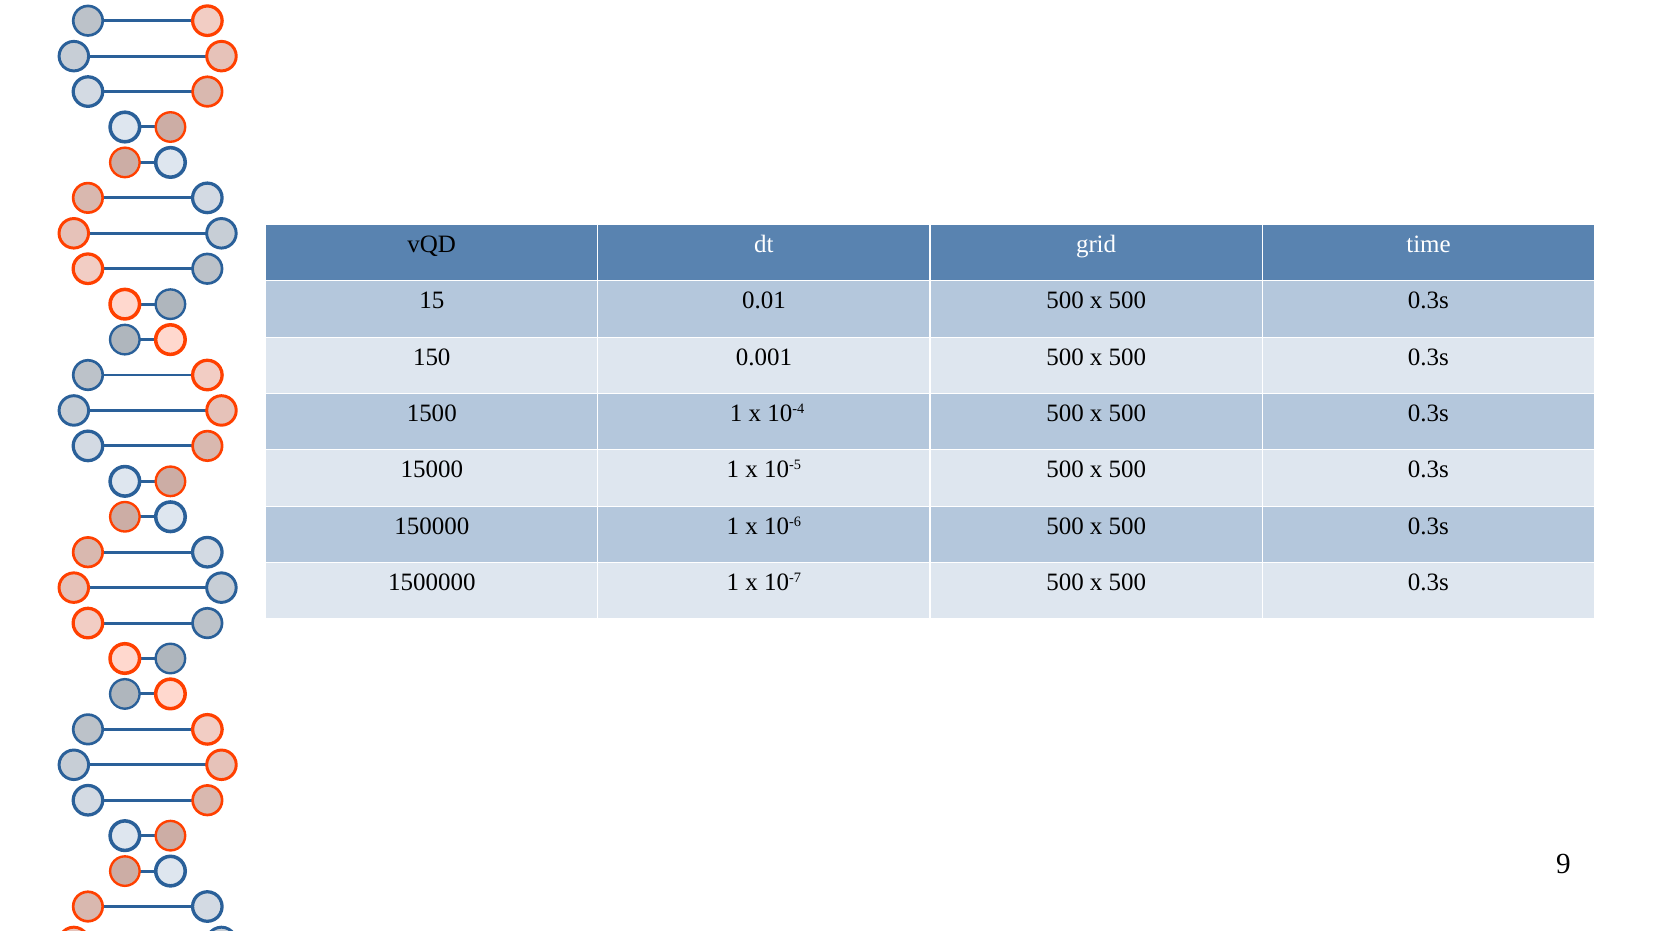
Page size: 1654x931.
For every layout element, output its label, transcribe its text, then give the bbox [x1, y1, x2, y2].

table_cell 500 x 500 [931, 281, 1262, 337]
table_cell 0.3s [1263, 394, 1594, 449]
table_cell 1500 [266, 394, 597, 449]
table_cell 15000 [266, 450, 597, 506]
table_header dt [598, 225, 929, 280]
table_cell 0.001 [598, 338, 929, 393]
table_cell 0.3s [1263, 563, 1594, 618]
table_cell 500 x 500 [931, 394, 1262, 449]
table_cell 0.01 [598, 281, 929, 337]
table_cell 500 x 500 [931, 338, 1262, 393]
table_cell 0.3s [1263, 338, 1594, 393]
table_cell 150 [266, 338, 597, 393]
table_header grid [931, 225, 1262, 280]
table_header vQD [266, 225, 597, 280]
table_cell 0.3s [1263, 507, 1594, 562]
table_cell 500 x 500 [931, 450, 1262, 506]
table_cell 1 x 10-6 [598, 507, 929, 562]
table_cell 1500000 [266, 563, 597, 618]
table_cell 150000 [266, 507, 597, 562]
table_cell 15 [266, 281, 597, 337]
table_header time [1263, 225, 1594, 280]
table_cell 0.3s [1263, 281, 1594, 337]
table_cell 1 x 10-4 [598, 394, 929, 449]
table_cell 500 x 500 [931, 507, 1262, 562]
table_cell 1 x 10-5 [598, 450, 929, 506]
table_cell 0.3s [1263, 450, 1594, 506]
table_cell 500 x 500 [931, 563, 1262, 618]
table_cell 1 x 10-7 [598, 563, 929, 618]
